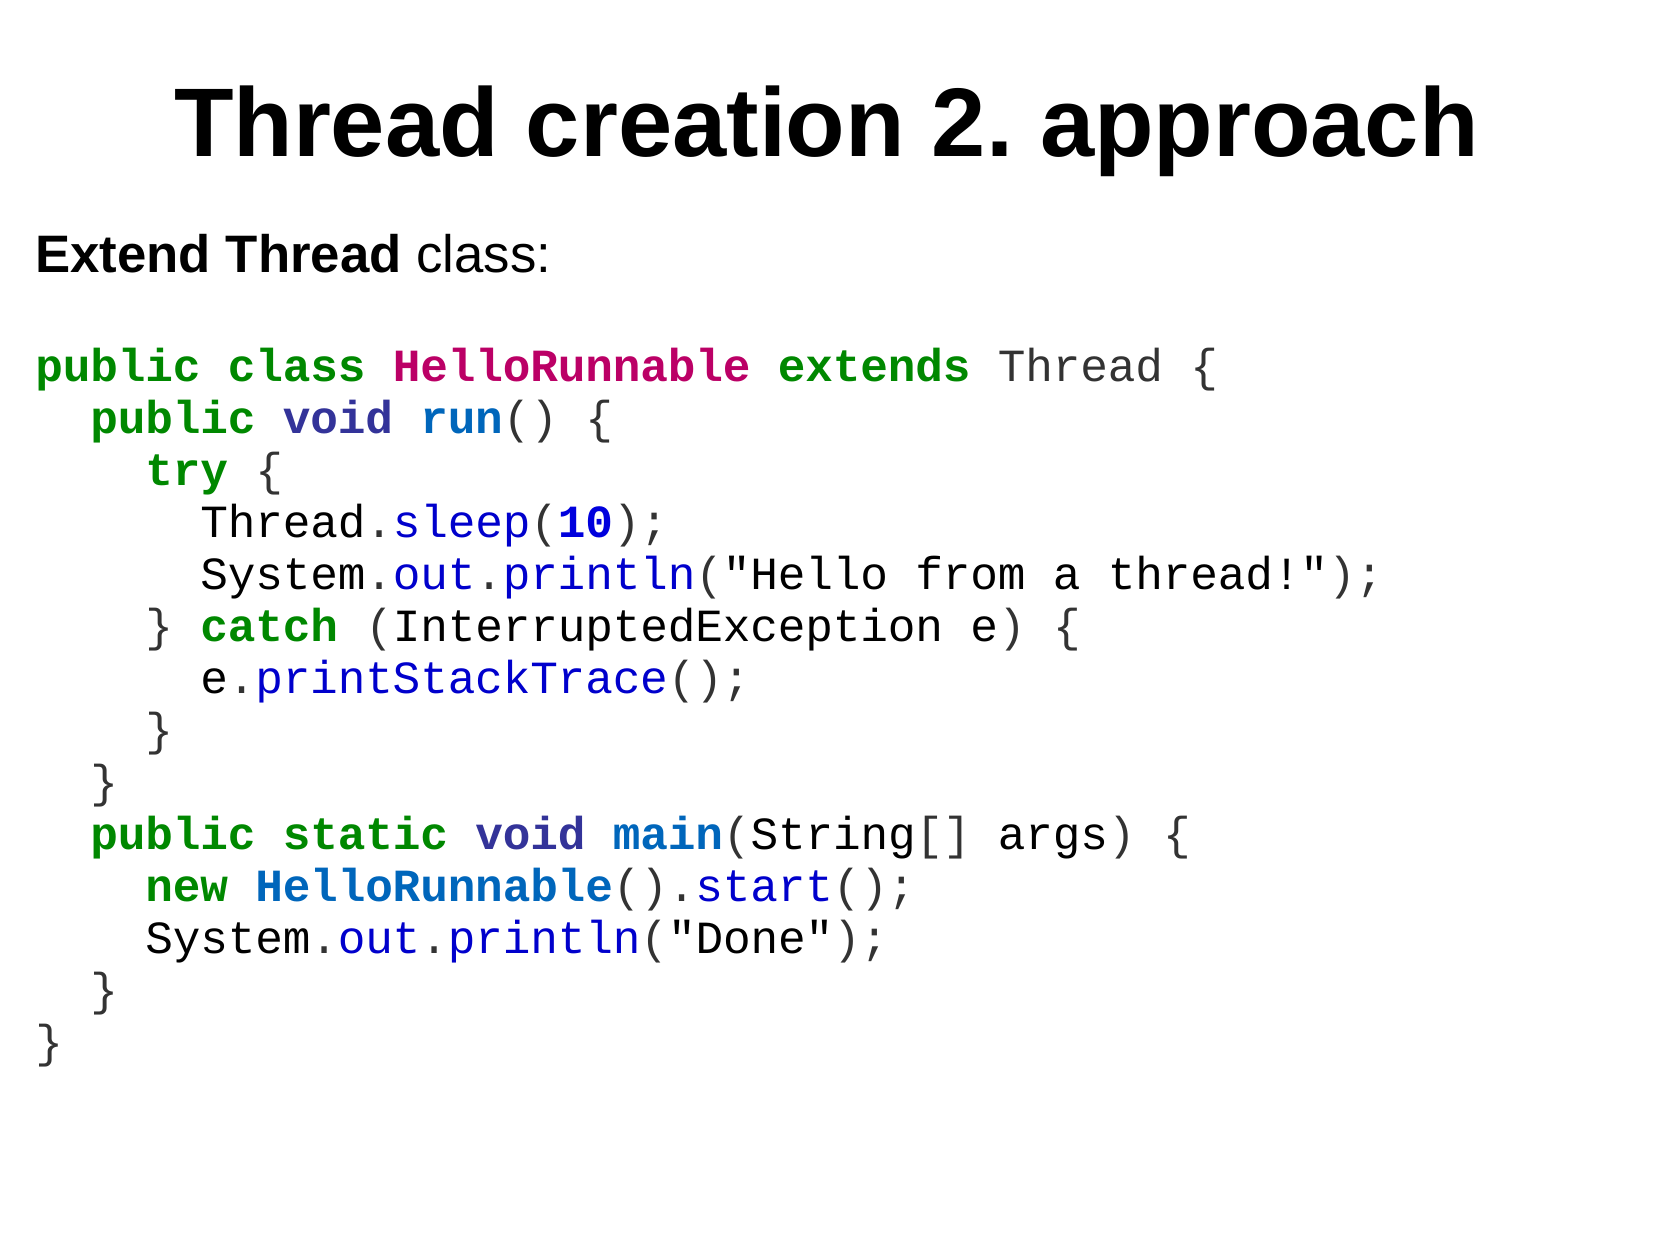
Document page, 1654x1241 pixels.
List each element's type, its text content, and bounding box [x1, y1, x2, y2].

list Extend Thread class: public class HelloRunnable extends Thread { public void run() { try { Thread.sleep(10); System.out.println("Hello from a thread!"); } catch (InterruptedException e) { e.printStackTrace(); } } public static void main(String[] args) { new HelloRunnable().start(); System.out.println("Done"); } } [35, 225, 1630, 1186]
title Thread creation 2. approach [82, 49, 1571, 196]
